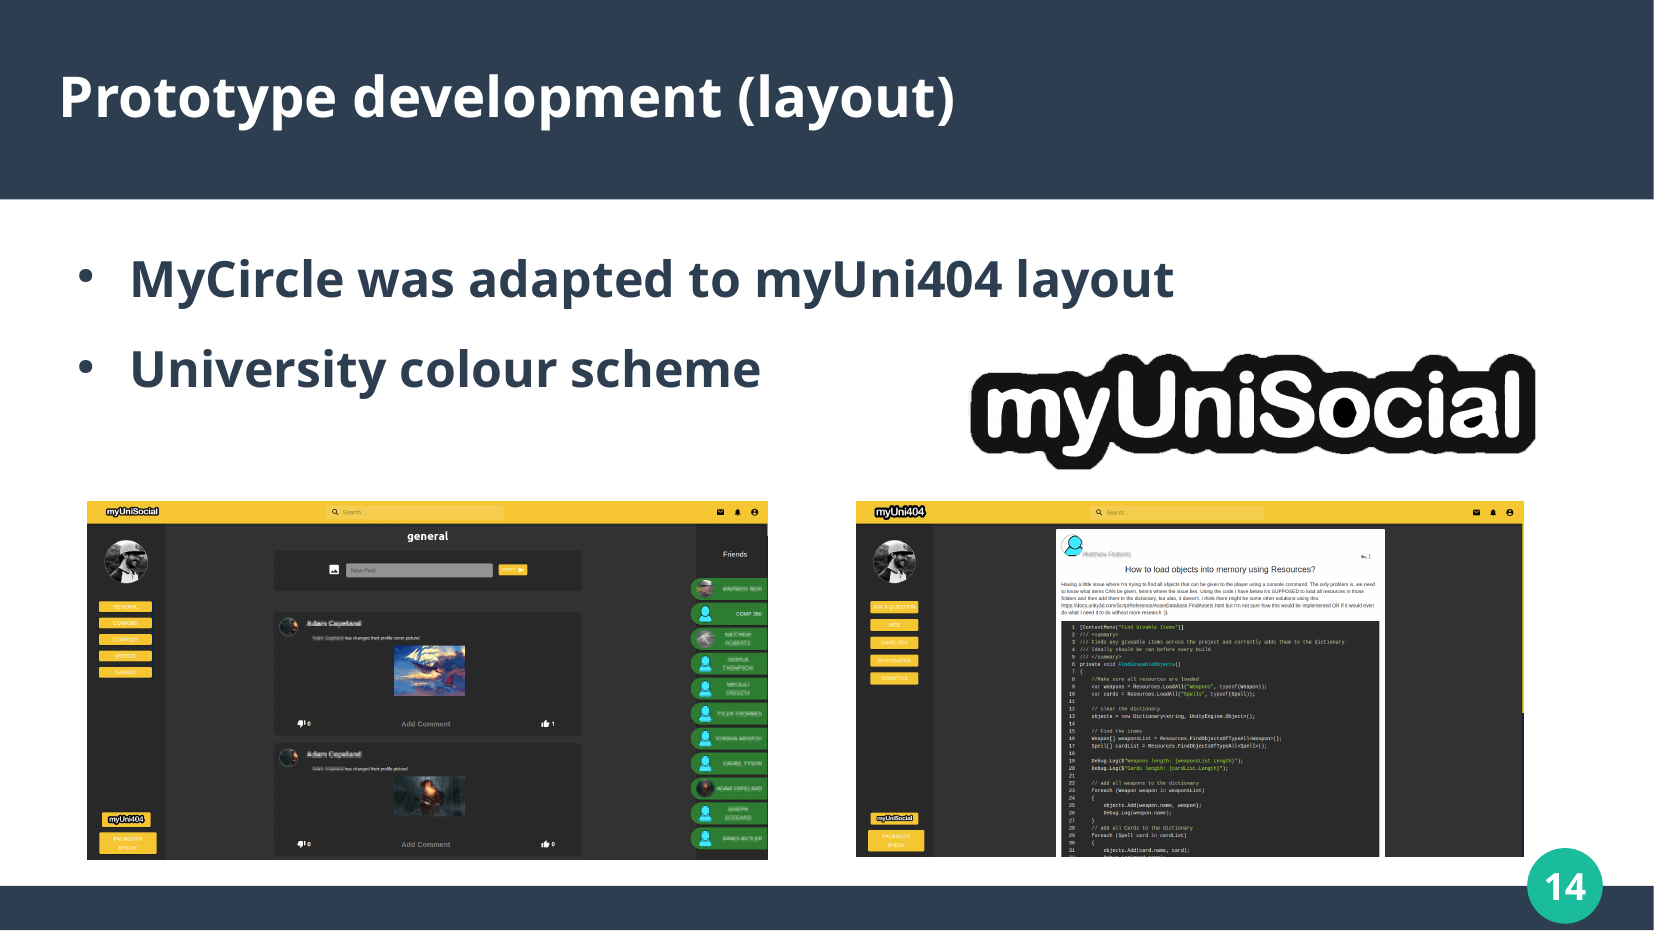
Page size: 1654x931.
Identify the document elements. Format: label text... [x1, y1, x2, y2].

title Prototype development (layout) [59, 37, 1595, 155]
list MyCircle was adapted to myUni404 layout University colour scheme [59, 243, 1595, 798]
picture [87, 501, 768, 860]
picture [856, 501, 1524, 857]
picture [968, 352, 1536, 473]
